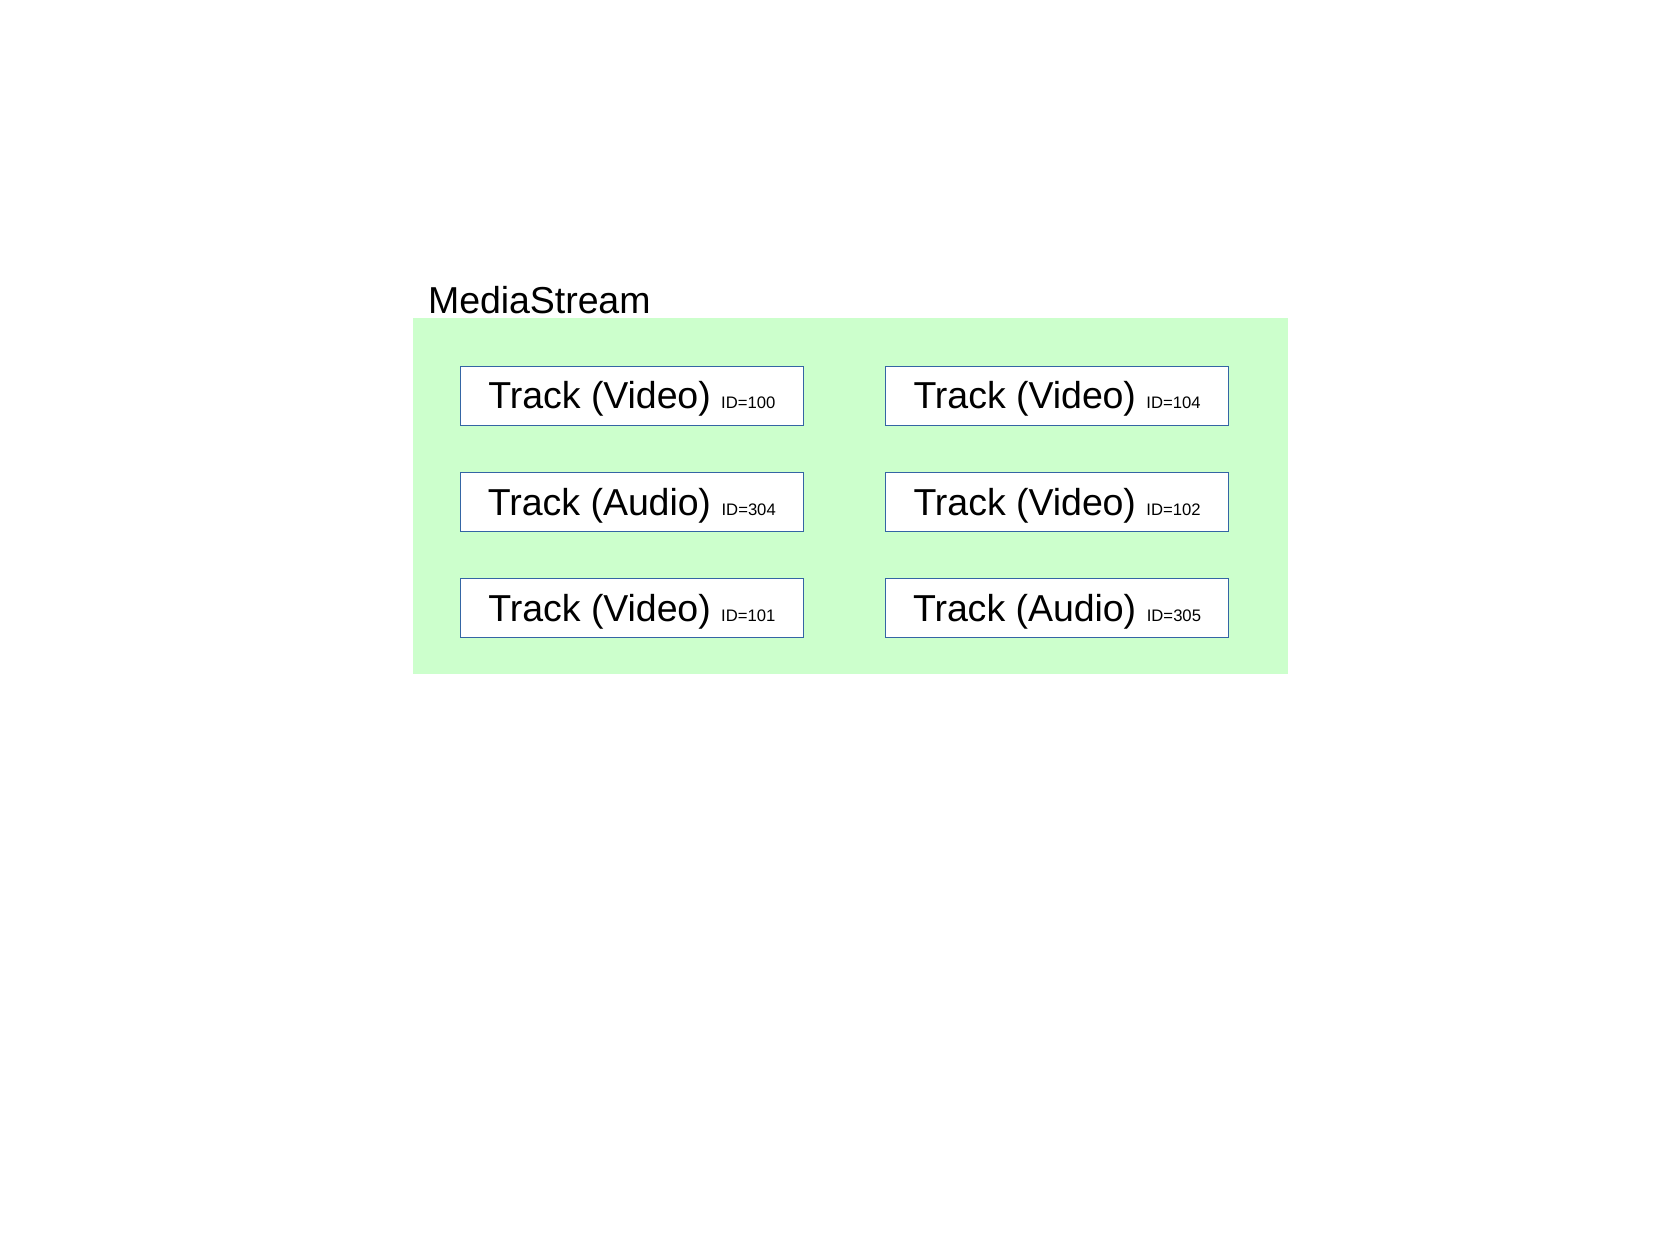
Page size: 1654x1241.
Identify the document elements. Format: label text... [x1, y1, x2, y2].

text_box Track (Audio) ID=305 [885, 578, 1229, 638]
text_box [413, 318, 1288, 674]
text_box Track (Video) ID=102 [885, 472, 1229, 532]
text_box Track (Video) ID=104 [885, 366, 1229, 426]
text_box Track (Audio) ID=304 [460, 472, 804, 532]
text_box MediaStream [413, 271, 804, 329]
text_box Track (Video) ID=101 [460, 578, 804, 638]
text_box Track (Video) ID=100 [460, 366, 804, 426]
